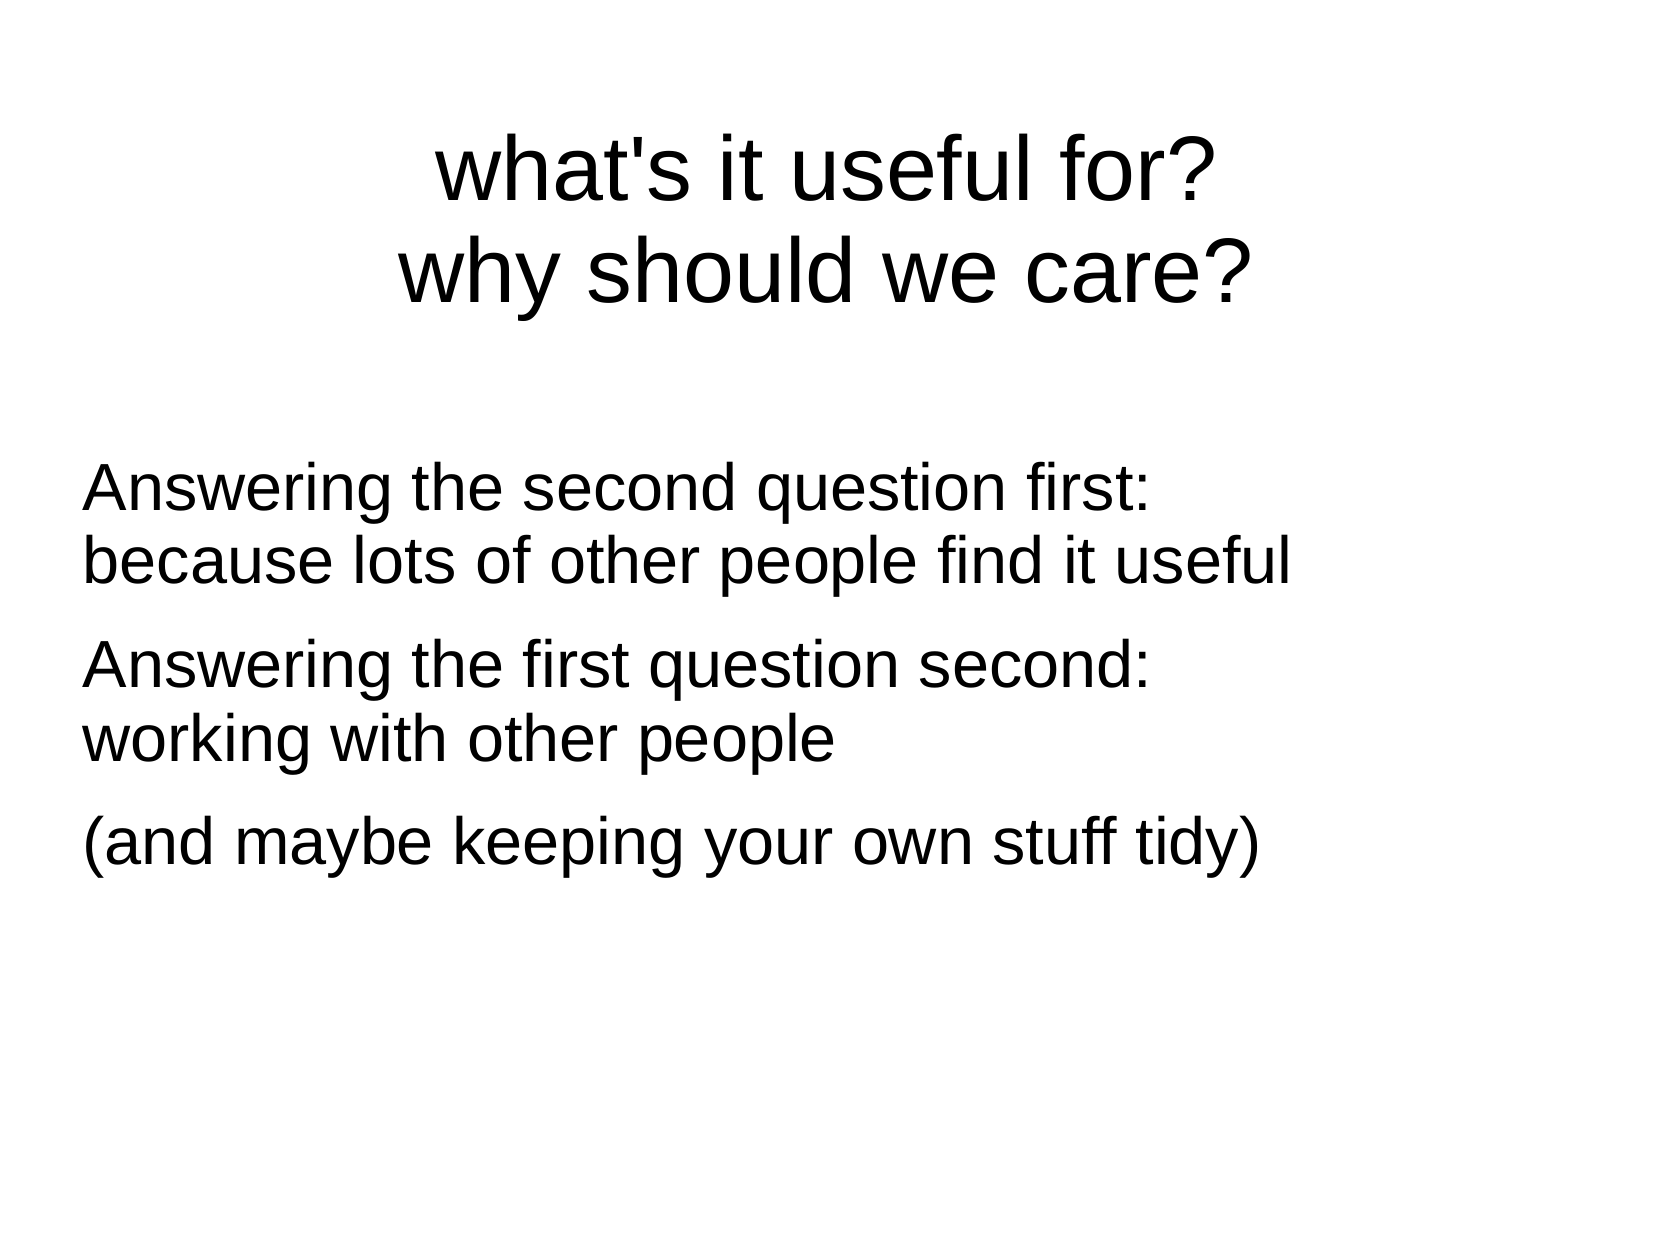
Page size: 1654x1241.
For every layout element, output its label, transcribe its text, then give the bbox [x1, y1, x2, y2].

list Answering the second question first: because lots of other people find it useful Answering the first question second: working with other people (and maybe keeping your own stuff tidy) [82, 450, 1571, 1010]
title what's it useful for? why should we care? [82, 49, 1571, 391]
